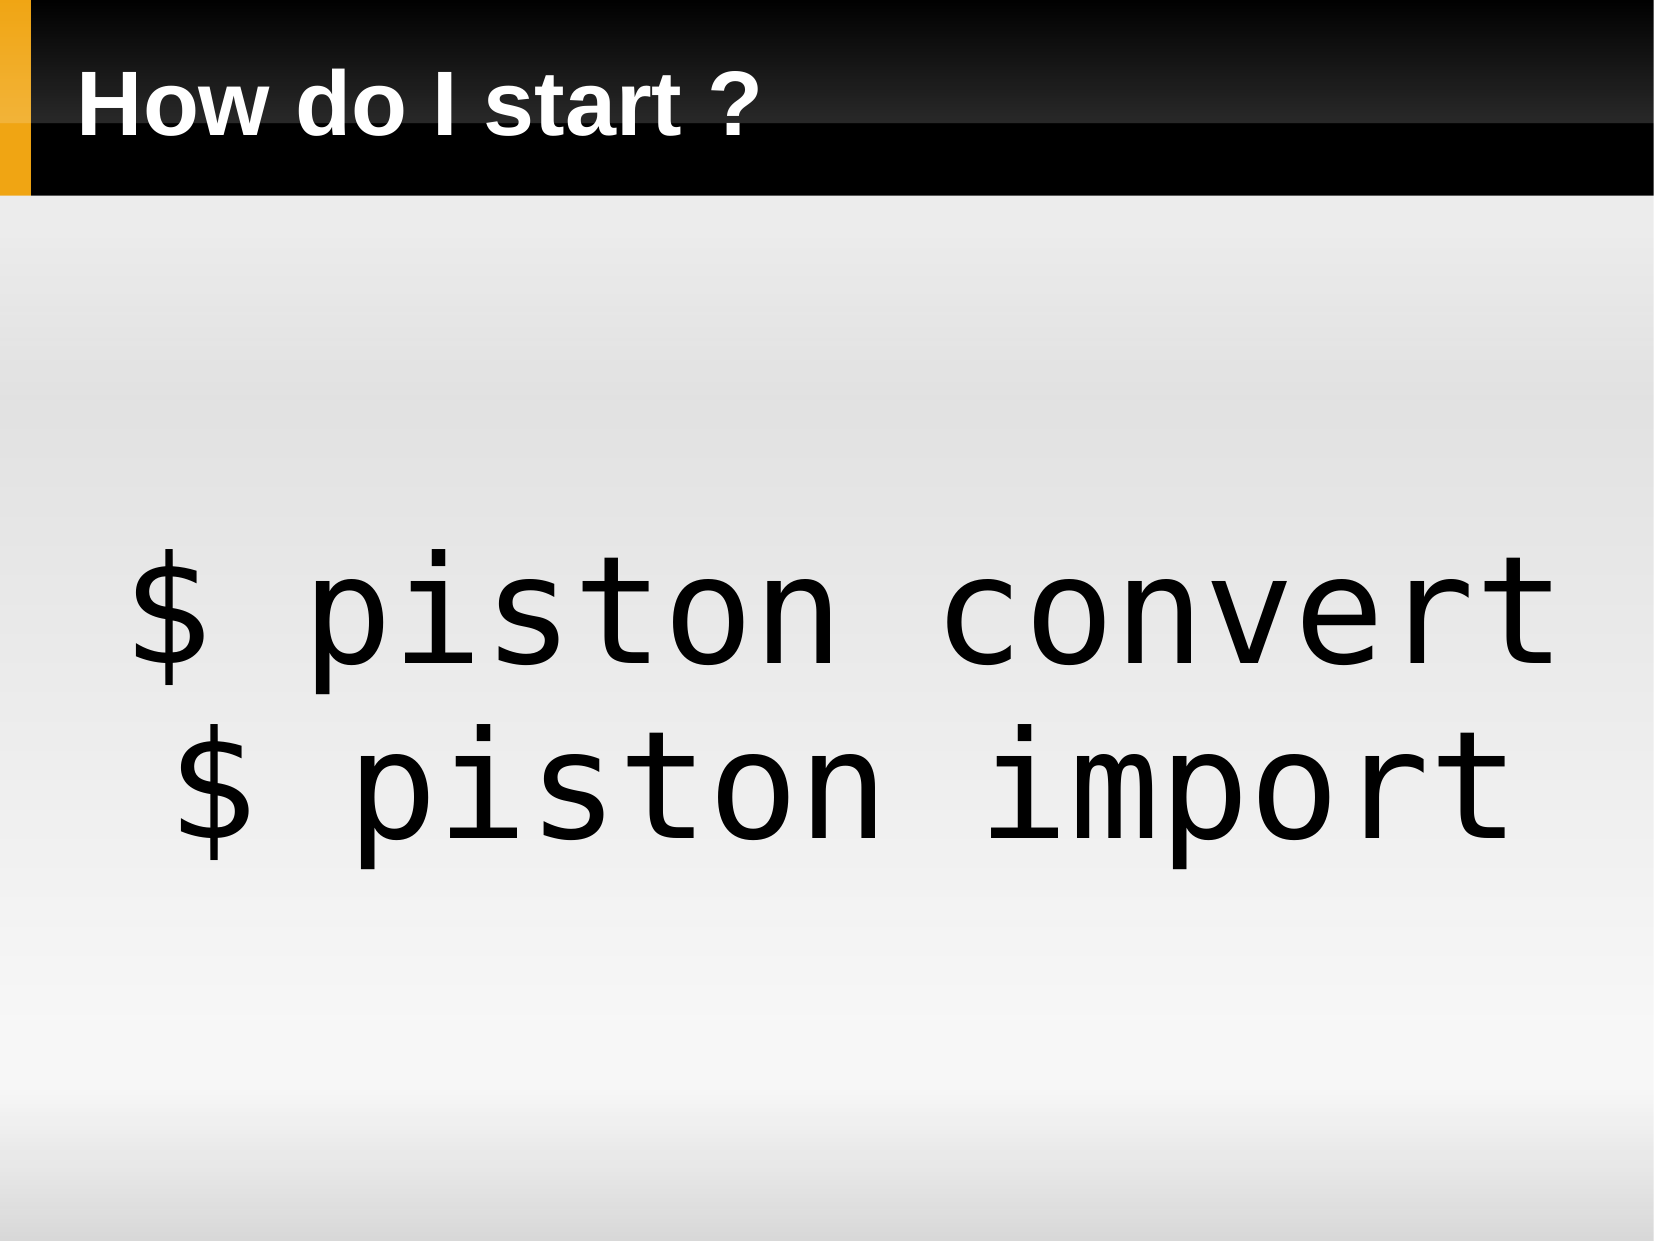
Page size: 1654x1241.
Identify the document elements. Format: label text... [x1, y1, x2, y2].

title How do I start ? [76, 7, 1565, 200]
picture [0, 0, 1654, 1241]
subtitle $ piston convert $ piston import [82, 297, 1571, 1102]
